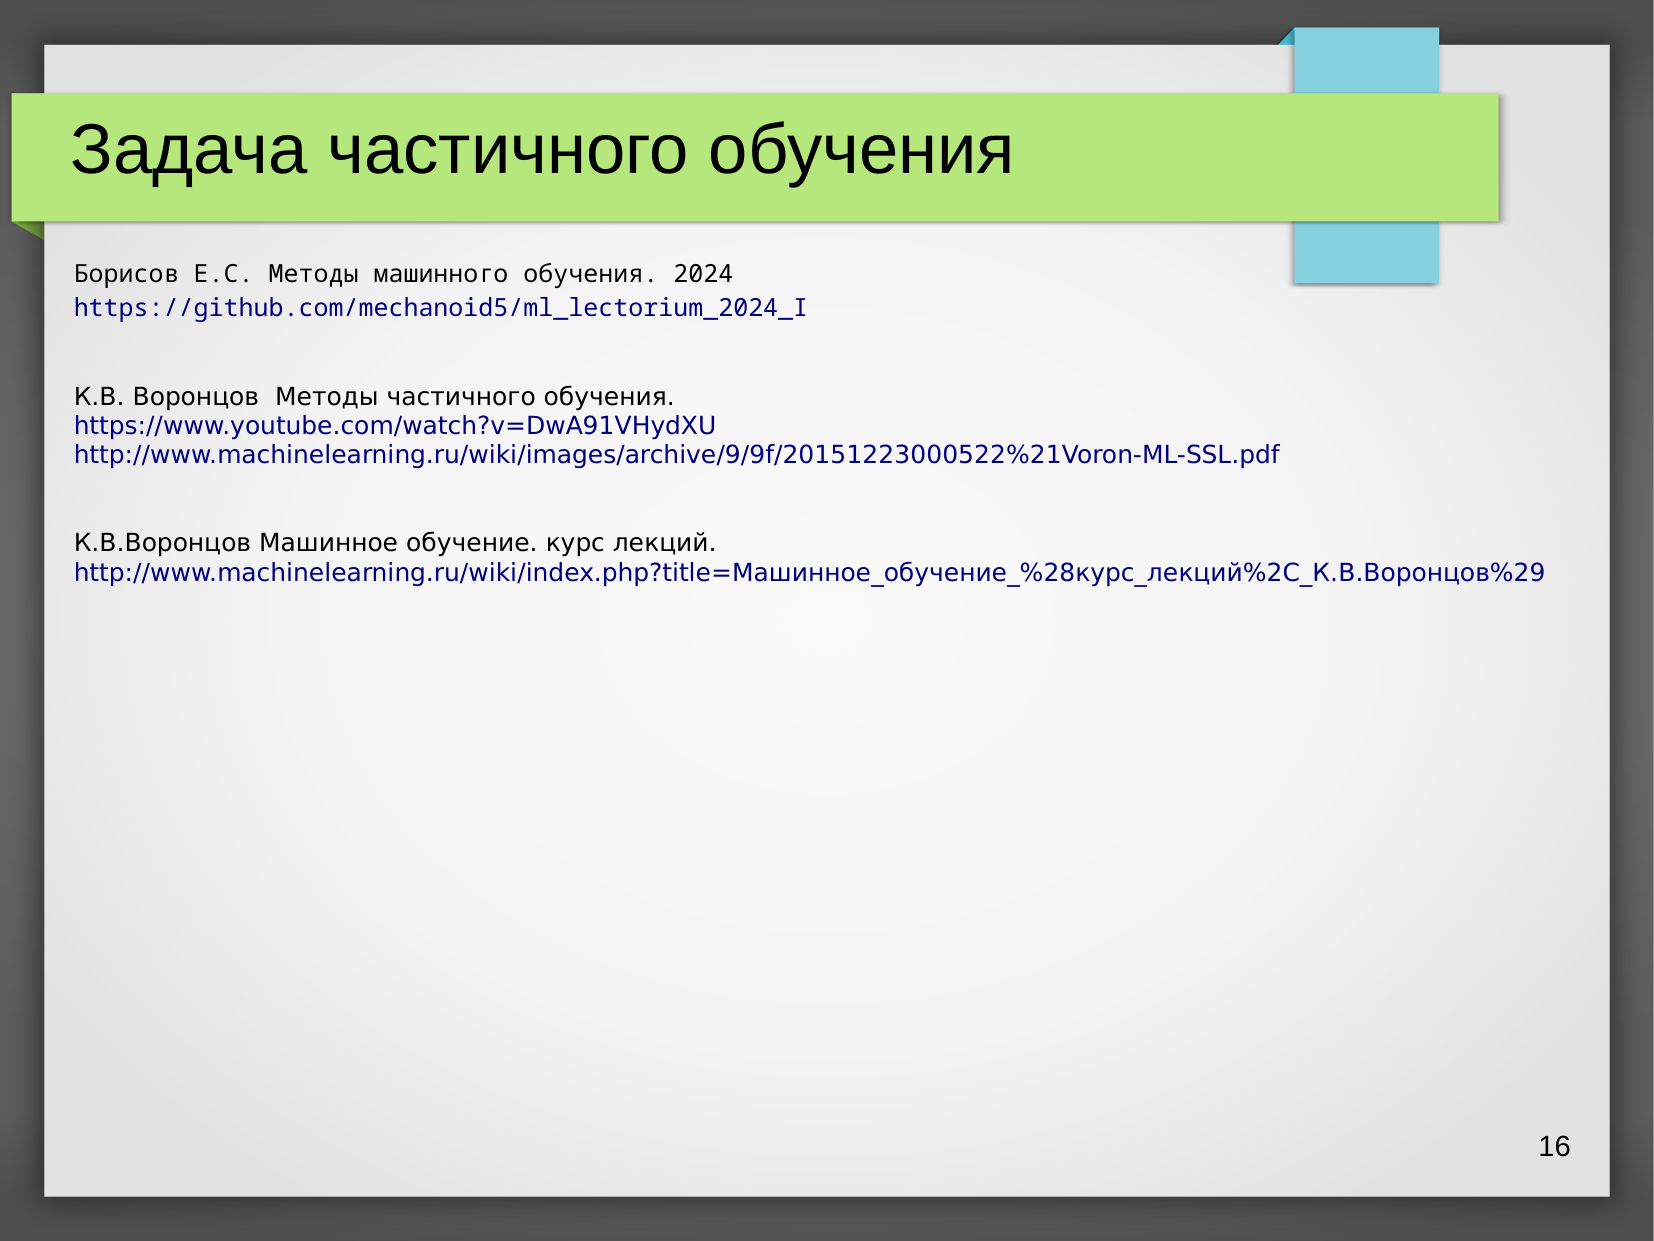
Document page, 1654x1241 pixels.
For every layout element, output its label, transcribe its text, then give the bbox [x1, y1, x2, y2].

picture [0, 0, 1654, 1241]
text_box Борисов Е.С. Методы машинного обучения. 2024 https://github.com/mechanoid5/ml_lectorium_2024_I К.В. Воронцов Методы частичного обучения. https://www.youtube.com/watch?v=DwA91VHydXU http://www.machinelearning.ru/wiki/images/archive/9/9f/20151223000522%21Voron-ML-SSL.pdf К.В.Воронцов Машинное обучение. курс лекций. http://www.machinelearning.ru/wiki/index.php?title=Машинное_обучение_%28курс_лекций%2C_К.В.Воронцов%29 [59, 248, 1571, 804]
title Задача частичного обучения [70, 109, 1134, 190]
